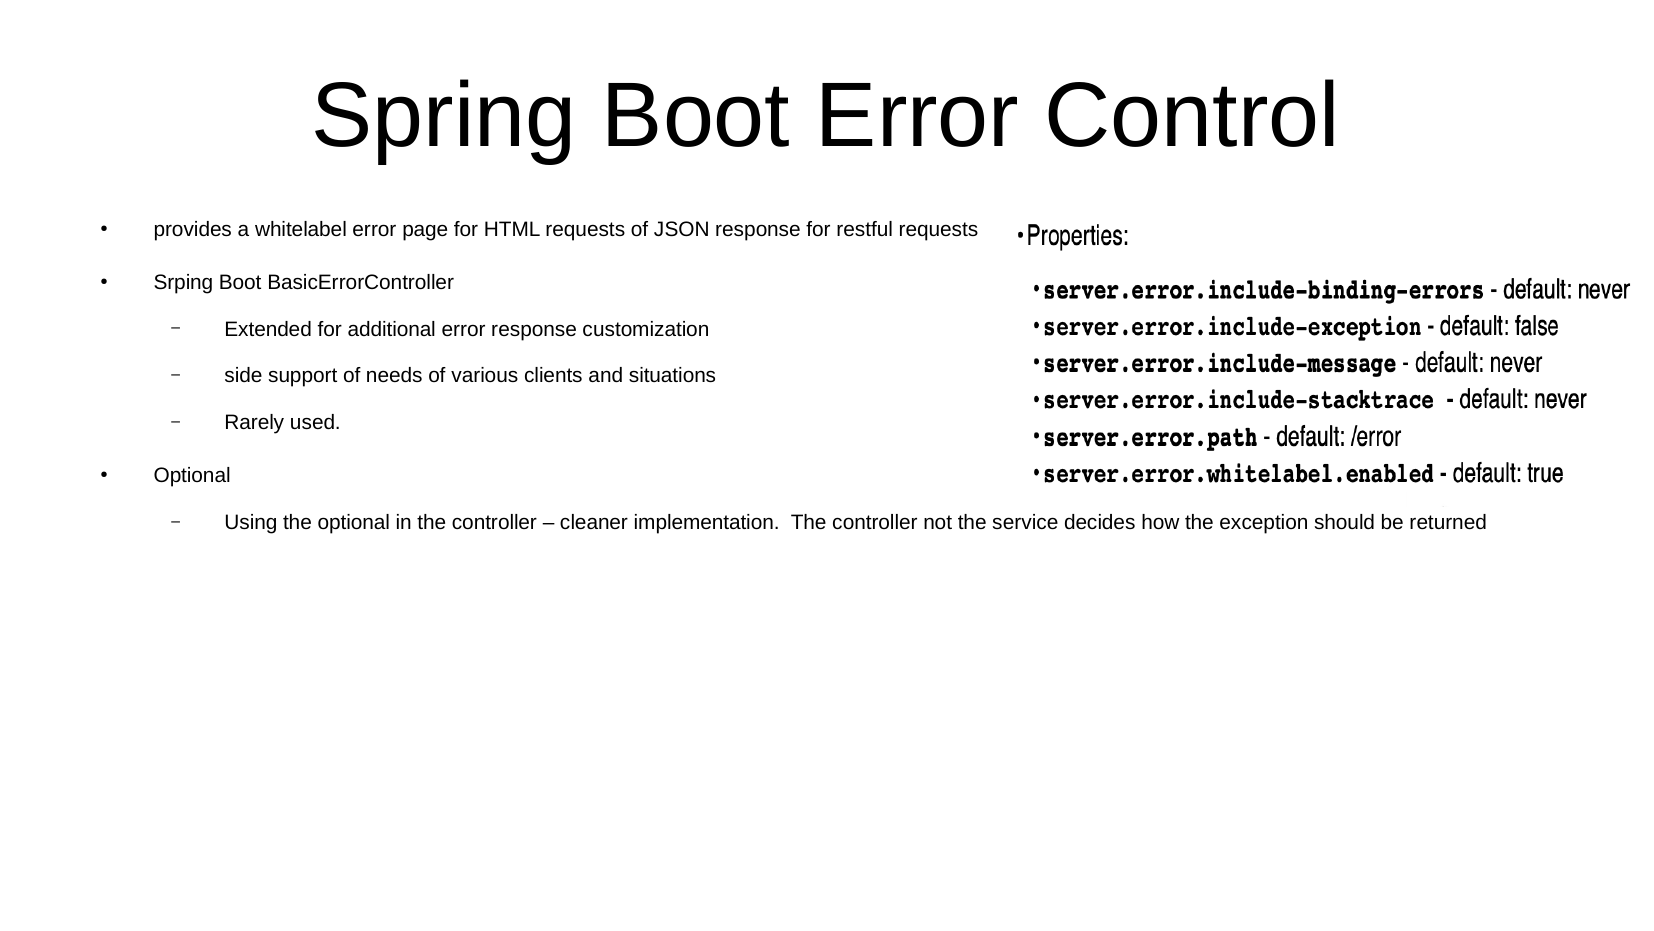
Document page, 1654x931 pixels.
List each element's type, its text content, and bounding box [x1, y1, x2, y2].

title Spring Boot Error Control [82, 37, 1571, 193]
list provides a whitelabel error page for HTML requests of JSON response for restful requests Srping Boot BasicErrorController Extended for additional error response customization side support of needs of various clients and situations Rarely used. Optional Using the optional in the controller – cleaner implementation. The controller not the service decides how the exception should be returned [82, 217, 1613, 901]
picture [1012, 224, 1651, 507]
